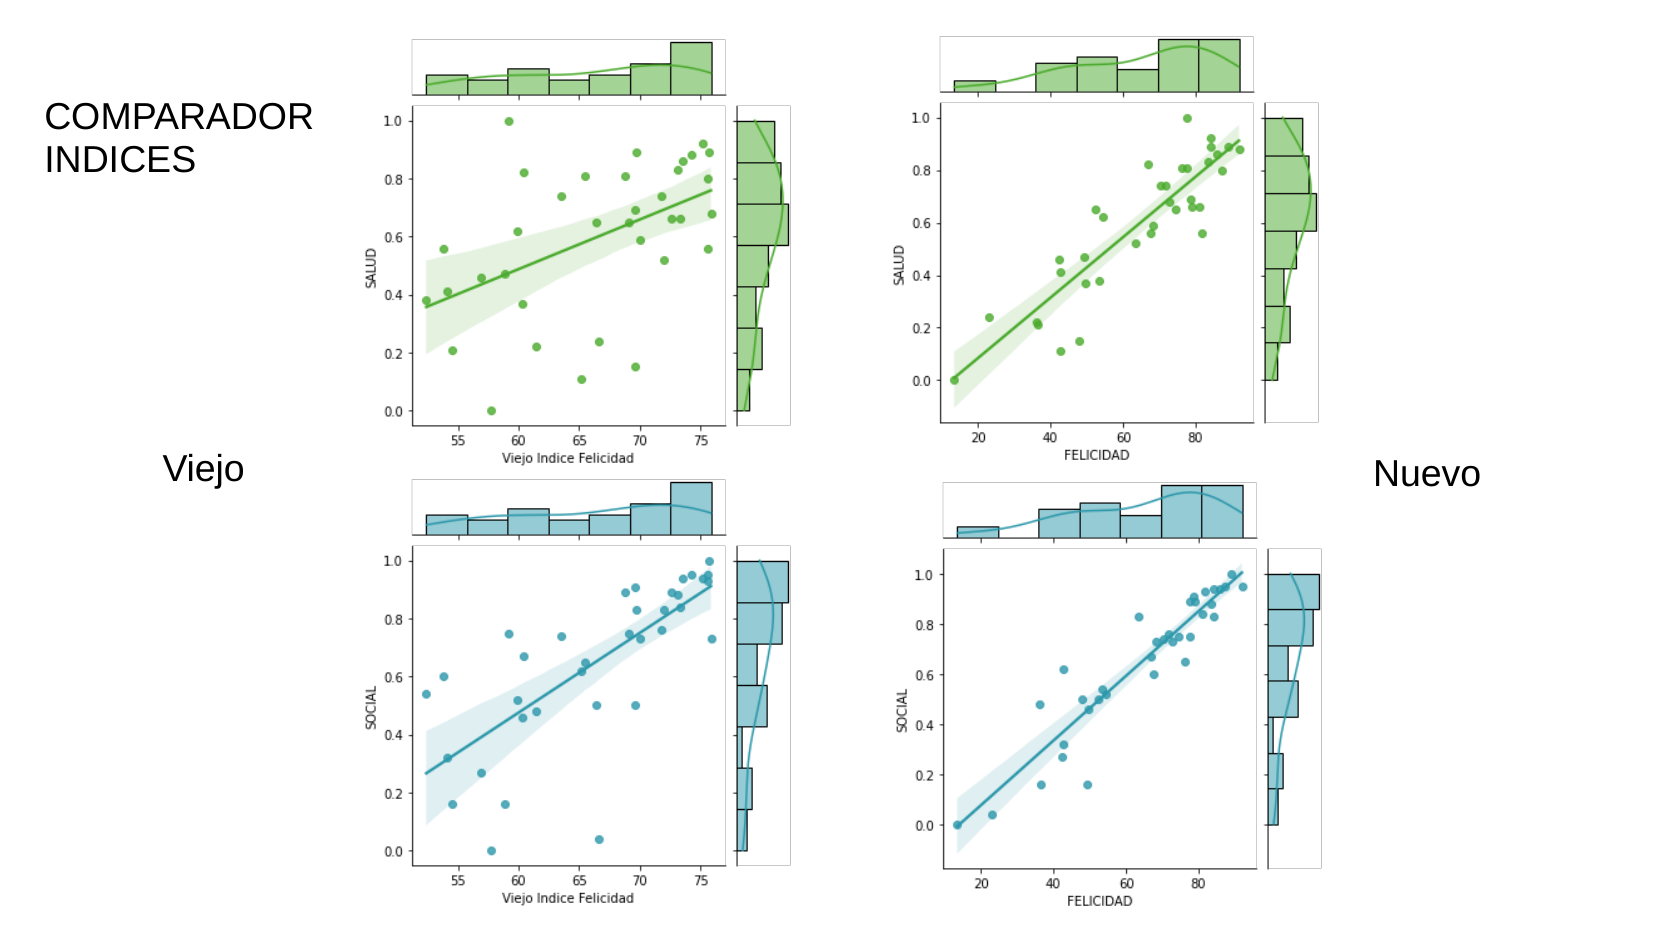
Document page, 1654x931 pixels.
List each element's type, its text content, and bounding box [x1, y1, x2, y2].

picture [888, 475, 1329, 916]
text_box Viejo [147, 439, 709, 497]
picture [357, 32, 798, 913]
picture [885, 29, 1326, 470]
text_box Nuevo [1358, 445, 1654, 502]
text_box COMPARADOR INDICES [29, 88, 591, 188]
